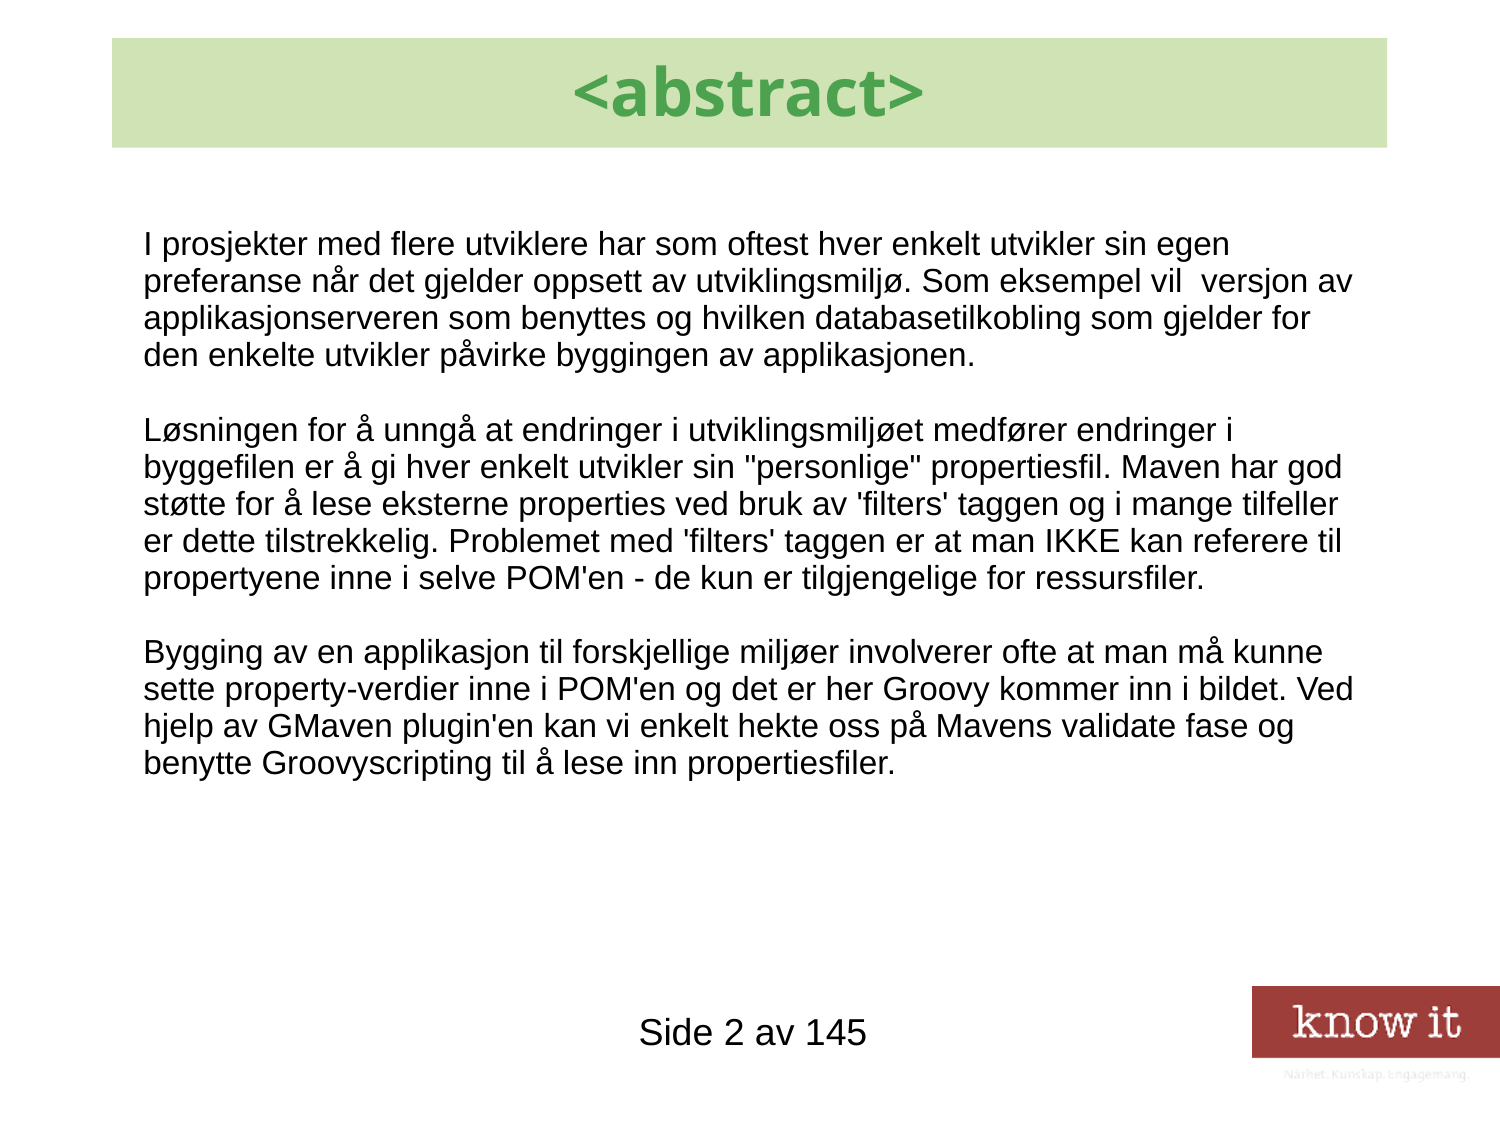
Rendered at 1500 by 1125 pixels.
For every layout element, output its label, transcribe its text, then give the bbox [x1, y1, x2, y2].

text_box <abstract> [112, 38, 1388, 148]
text_box I prosjekter med flere utviklere har som oftest hver enkelt utvikler sin egen preferanse når det gjelder oppsett av utviklingsmiljø. Som eksempel vil versjon av applikasjonserveren som benyttes og hvilken databasetilkobling som gjelder for den enkelte utvikler påvirke byggingen av applikasjonen. Løsningen for å unngå at endringer i utviklingsmiljøet medfører endringer i byggefilen er å gi hver enkelt utvikler sin "personlige" propertiesfil. Maven har god støtte for å lese eksterne properties ved bruk av 'filters' taggen og i mange tilfeller er dette tilstrekkelig. Problemet med 'filters' taggen er at man IKKE kan referere til propertyene inne i selve POM'en - de kun er tilgjengelige for ressursfiler. Bygging av en applikasjon til forskjellige miljøer involverer ofte at man må kunne sette property-verdier inne i POM'en og det er her Groovy kommer inn i bildet. Ved hjelp av GMaven plugin'en kan vi enkelt hekte oss på Mavens validate fase og benytte Groovyscripting til å lese inn propertiesfiler. [128, 218, 1388, 920]
text_box Side 2 av 145 [590, 1003, 916, 1065]
picture [1252, 986, 1500, 1058]
